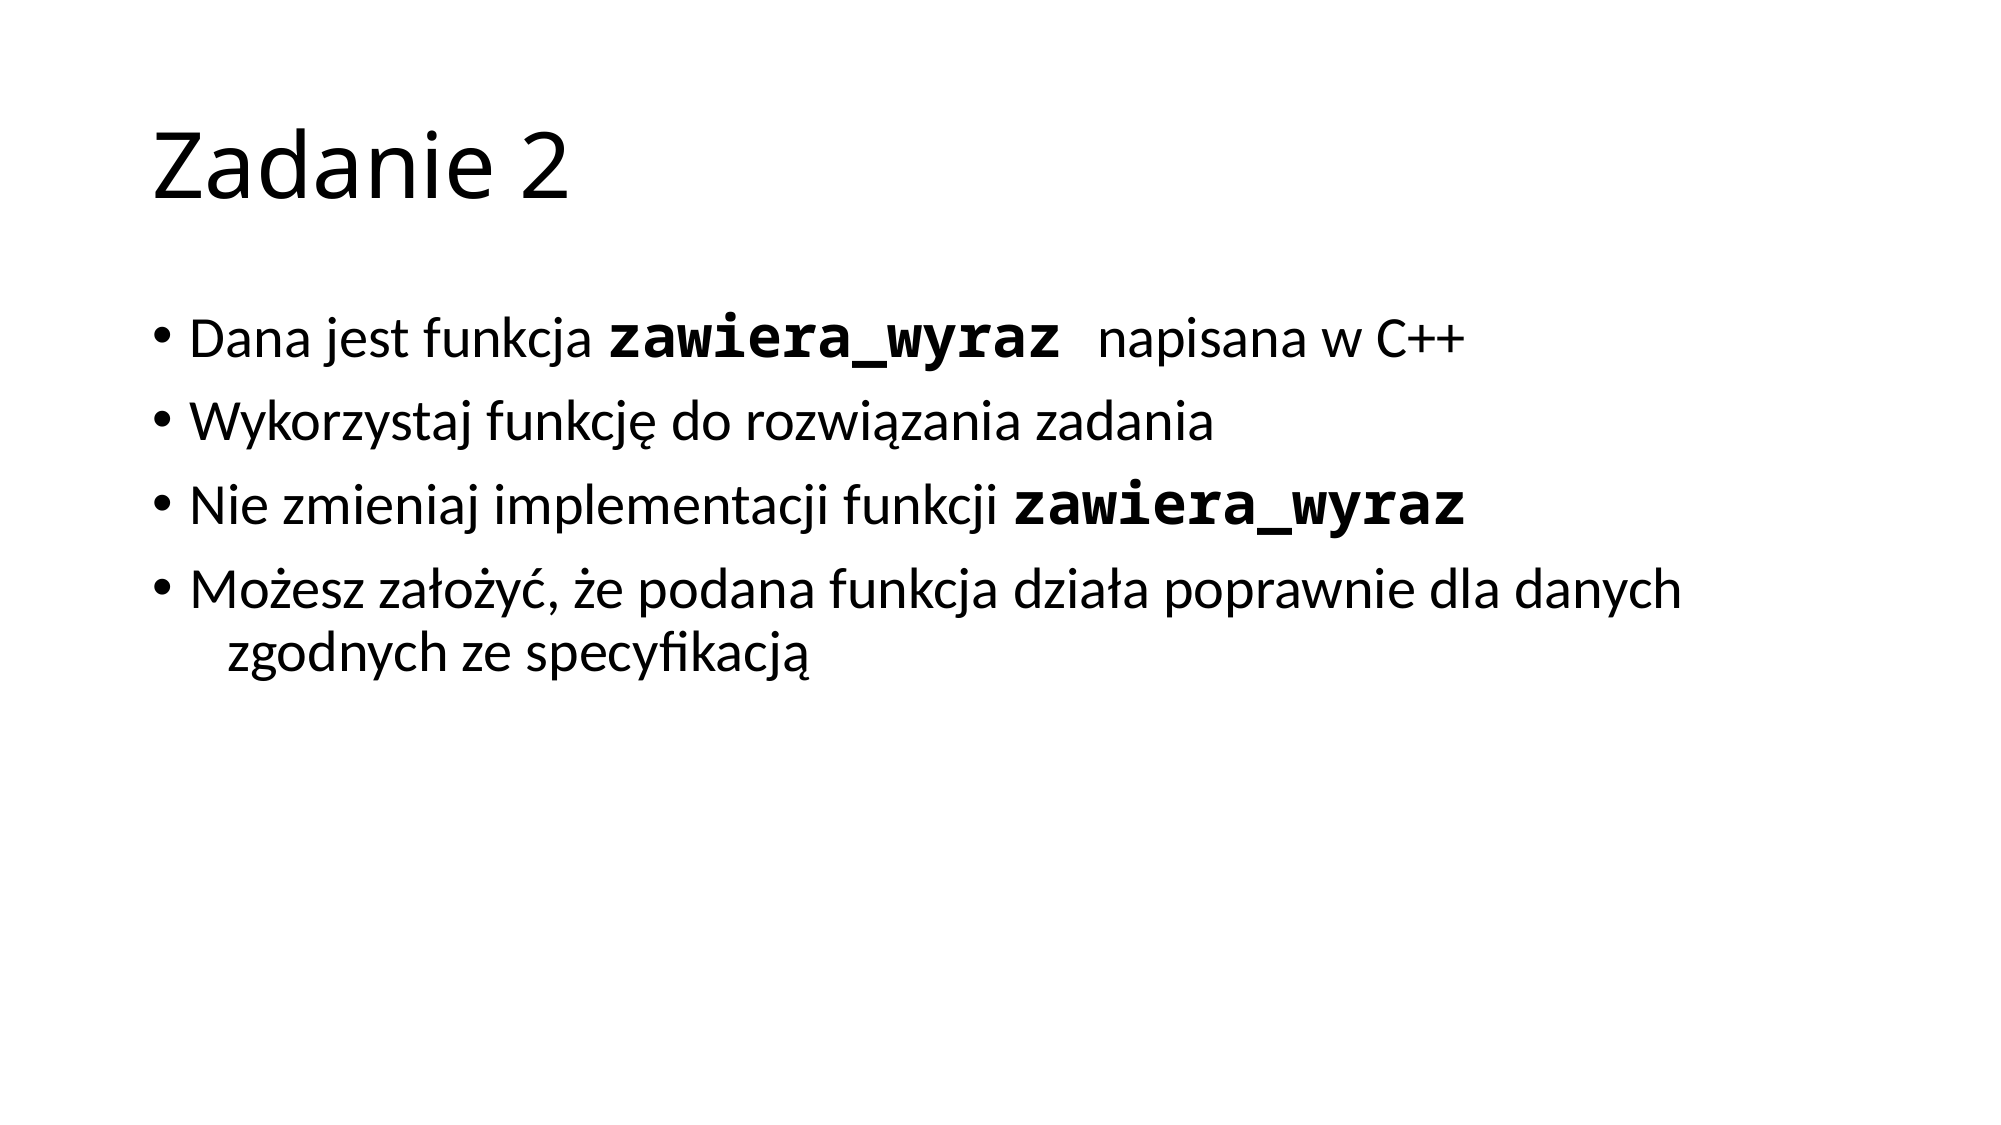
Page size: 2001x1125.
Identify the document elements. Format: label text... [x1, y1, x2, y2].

list Dana jest funkcja zawiera_wyraz napisana w C++ Wykorzystaj funkcję do rozwiązania zadania Nie zmieniaj implementacji funkcji zawiera_wyraz Możesz założyć, że podana funkcja działa poprawnie dla danych zgodnych ze specyfikacją [137, 299, 1863, 1014]
title Zadanie 2 [137, 59, 1863, 278]
